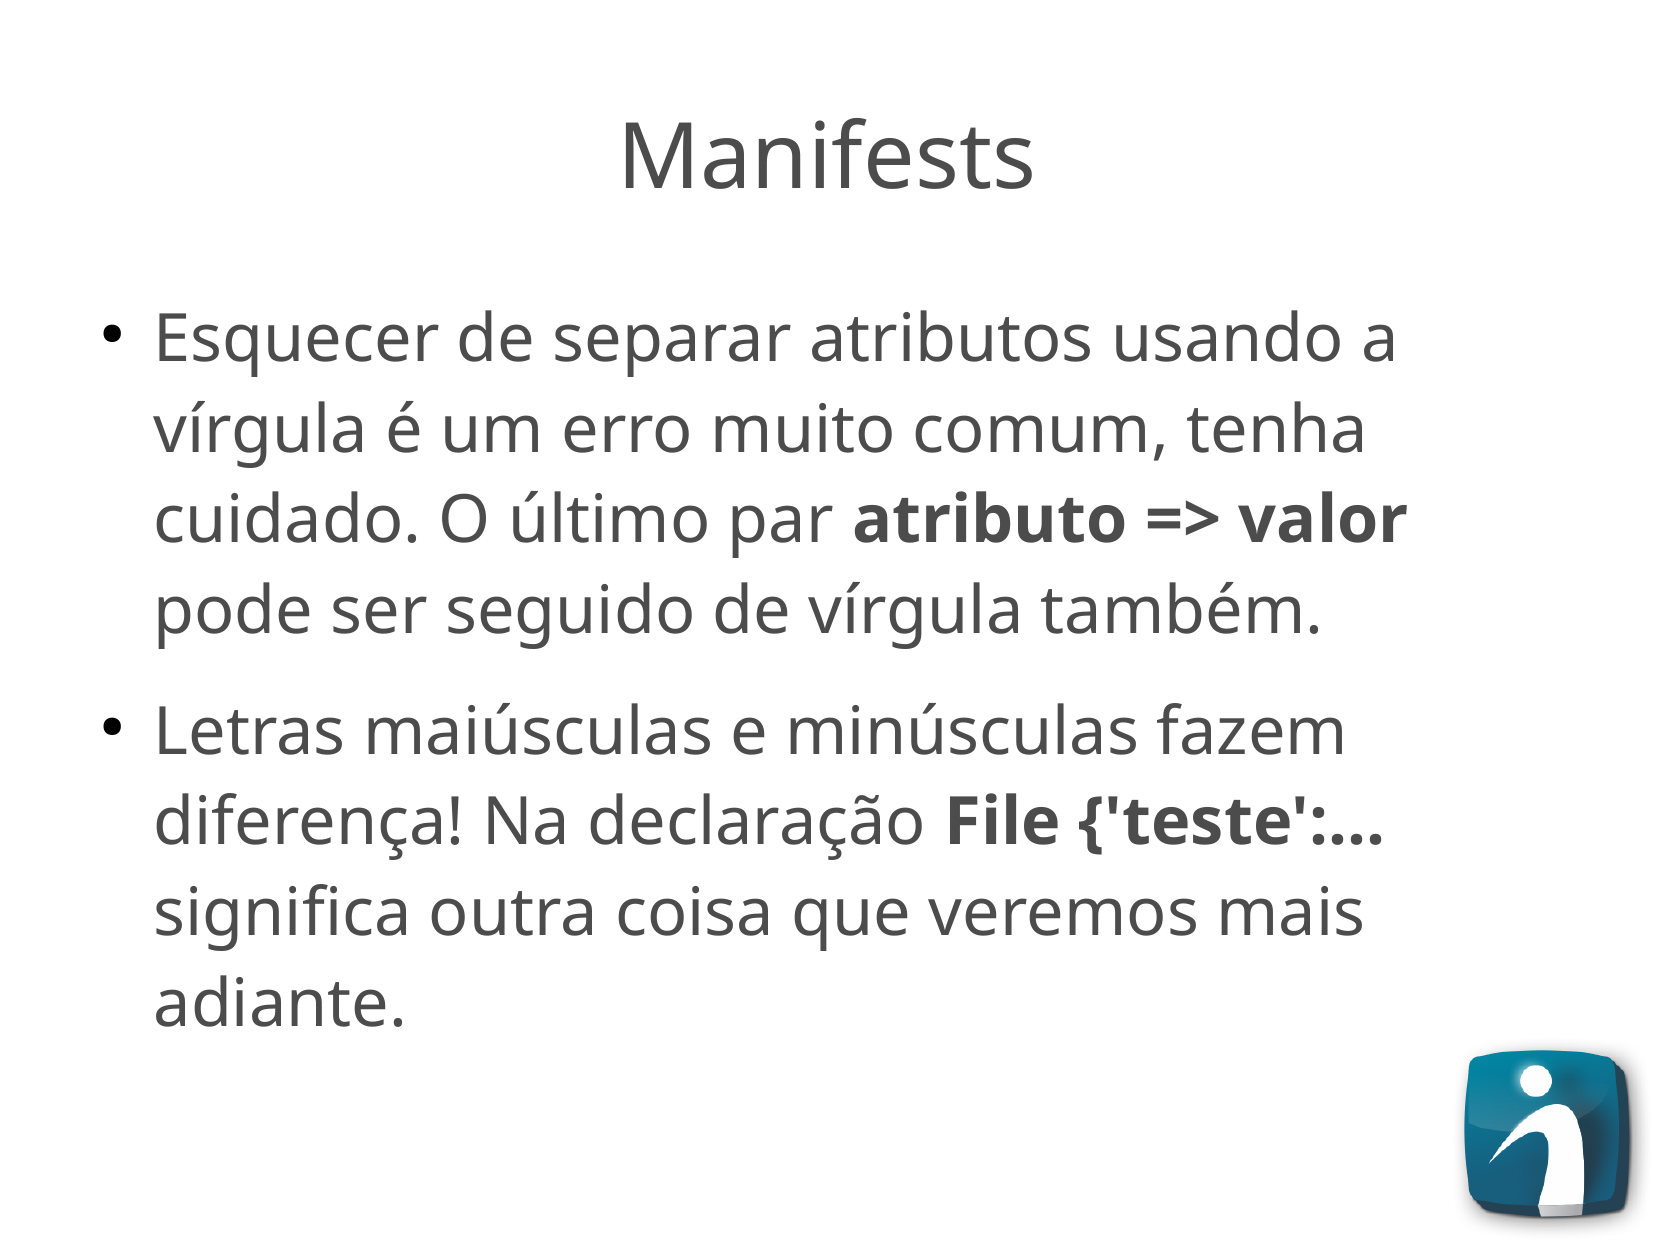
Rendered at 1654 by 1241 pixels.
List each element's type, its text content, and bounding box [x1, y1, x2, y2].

picture [1447, 1035, 1654, 1241]
title Manifests [82, 49, 1571, 257]
list Esquecer de separar atributos usando a vírgula é um erro muito comum, tenha cuidado. O último par atributo => valor pode ser seguido de vírgula também. Letras maiúsculas e minúsculas fazem diferença! Na declaração File {'teste':... significa outra coisa que veremos mais adiante. [82, 290, 1571, 1010]
